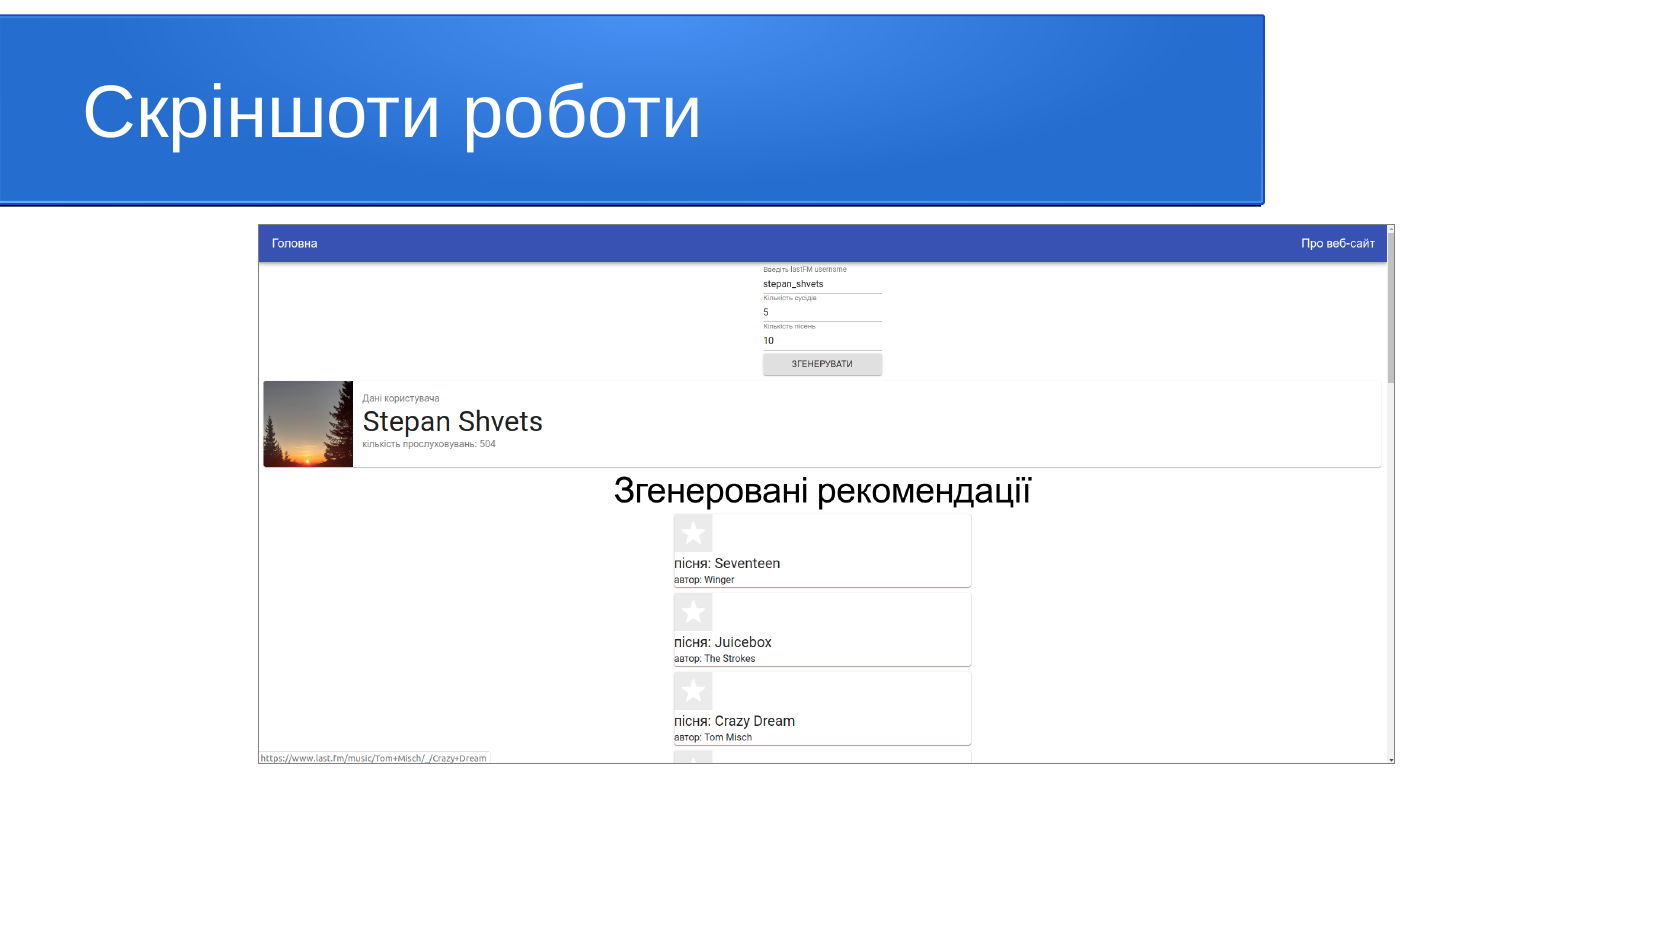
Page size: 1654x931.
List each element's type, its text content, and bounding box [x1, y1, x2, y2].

title Скріншоти роботи [82, 35, 1235, 189]
picture [258, 224, 1395, 764]
